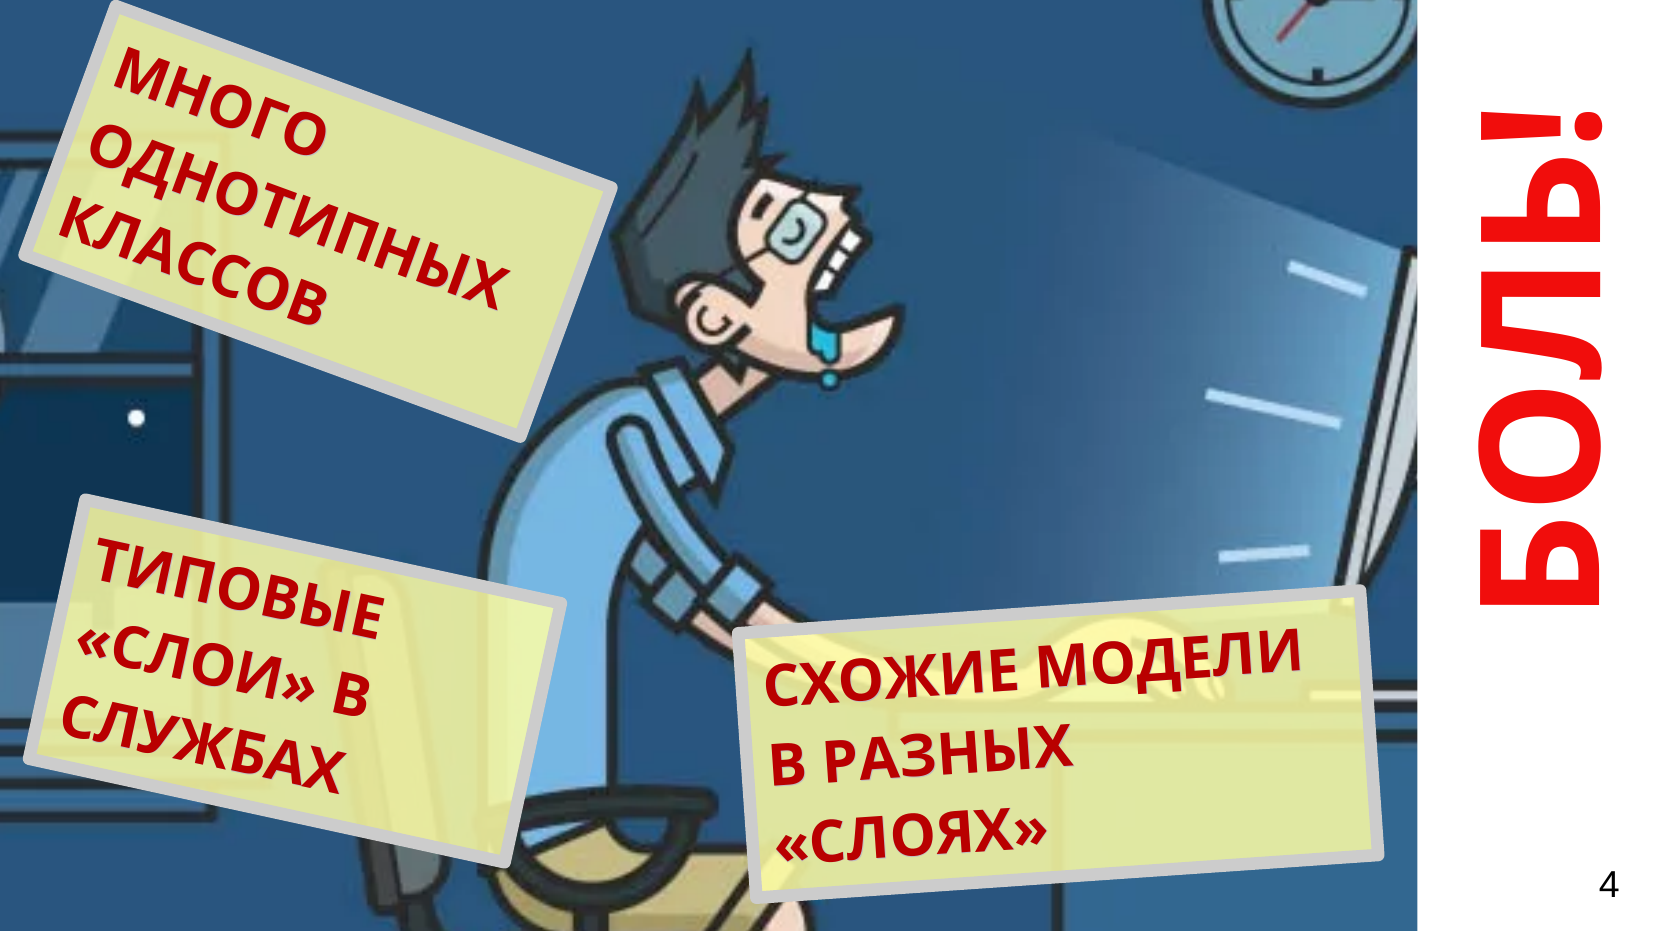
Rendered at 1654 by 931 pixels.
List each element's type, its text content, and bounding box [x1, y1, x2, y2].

text_box БОЛЬ! [1421, 0, 1649, 621]
text_box <номер> [1518, 856, 1654, 927]
text_box Типовые «слои» в службах [29, 499, 561, 863]
text_box Много однотипных классов [24, 6, 612, 437]
text_box Схожие модели в разных «слоях» [738, 590, 1379, 898]
picture [0, 0, 1418, 931]
